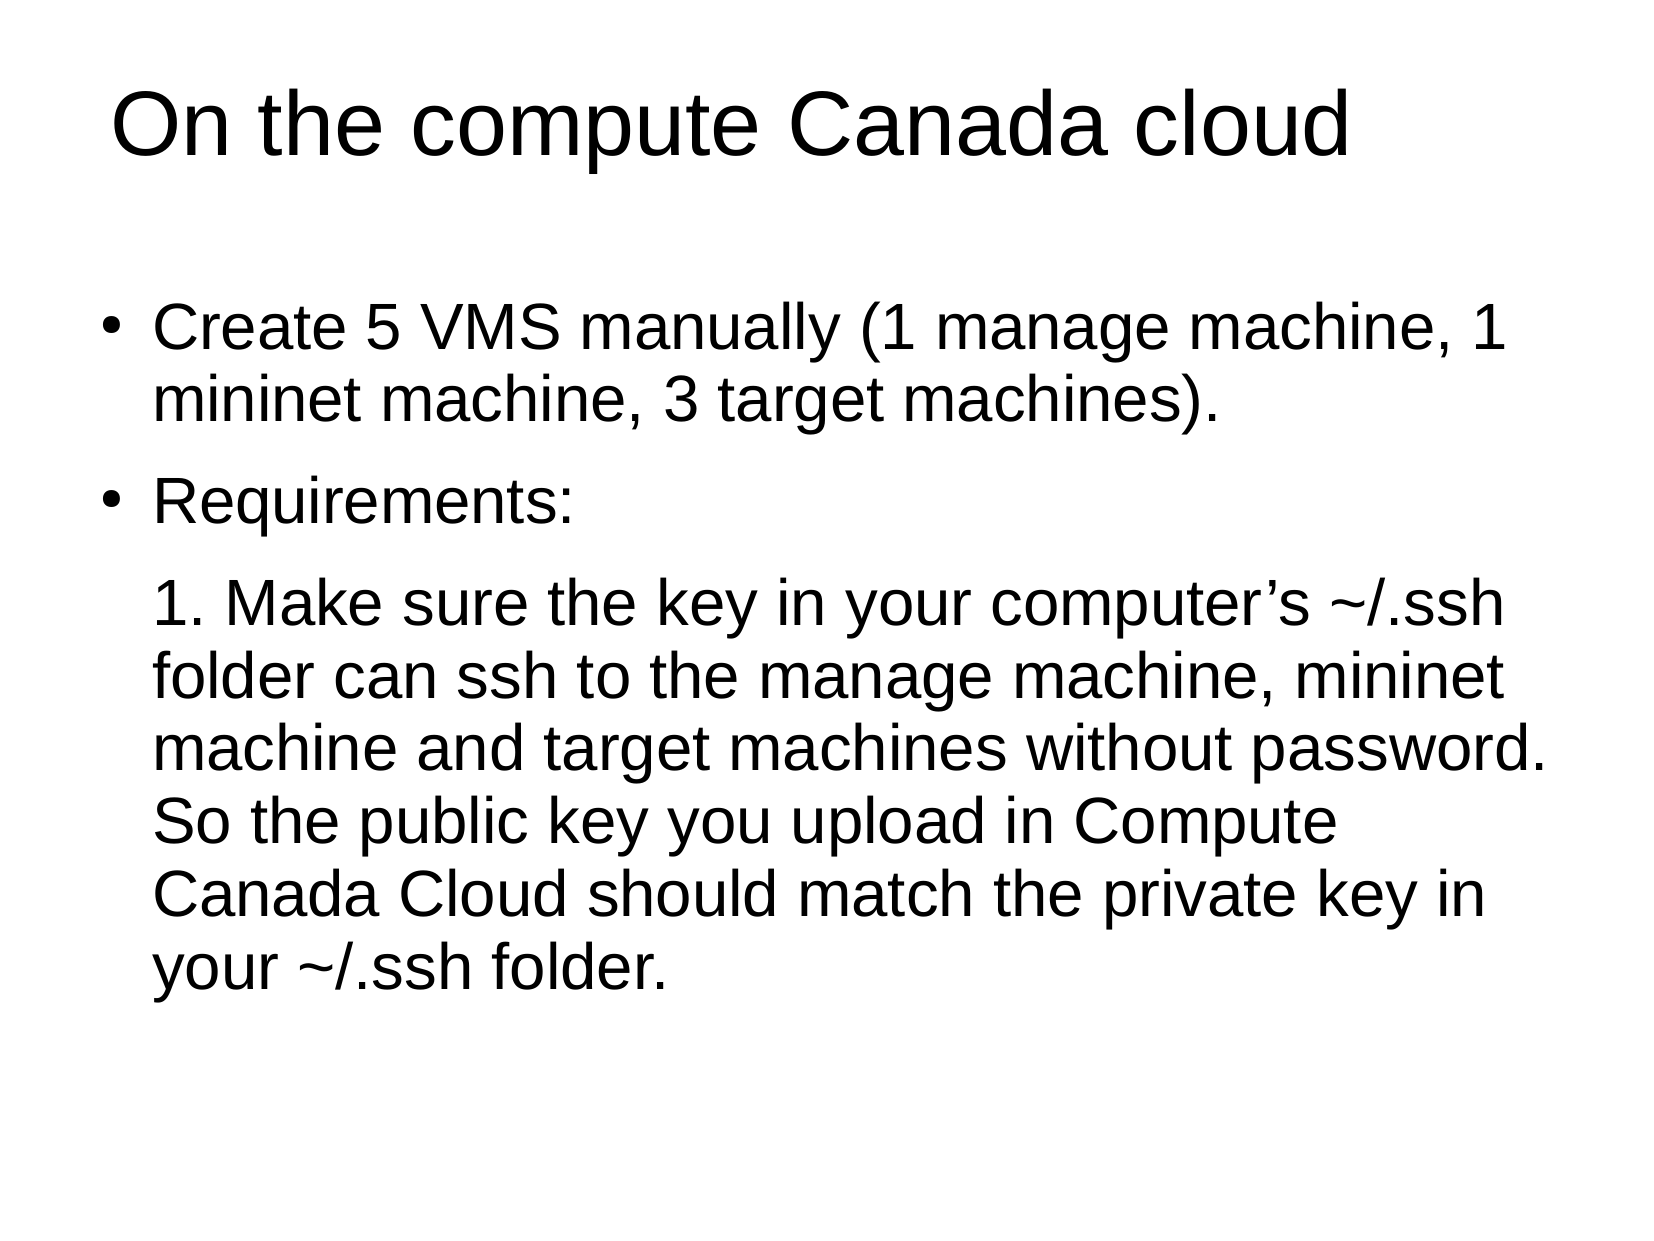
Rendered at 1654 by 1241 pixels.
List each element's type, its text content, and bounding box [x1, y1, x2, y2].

list Create 5 VMS manually (1 manage machine, 1 mininet machine, 3 target machines). Requirements: 1. Make sure the key in your computer’s ~/.ssh folder can ssh to the manage machine, mininet machine and target machines without password. So the public key you upload in Compute Canada Cloud should match the private key in your ~/.ssh folder. [82, 290, 1571, 1010]
title On the compute Canada cloud [59, 23, 1406, 225]
